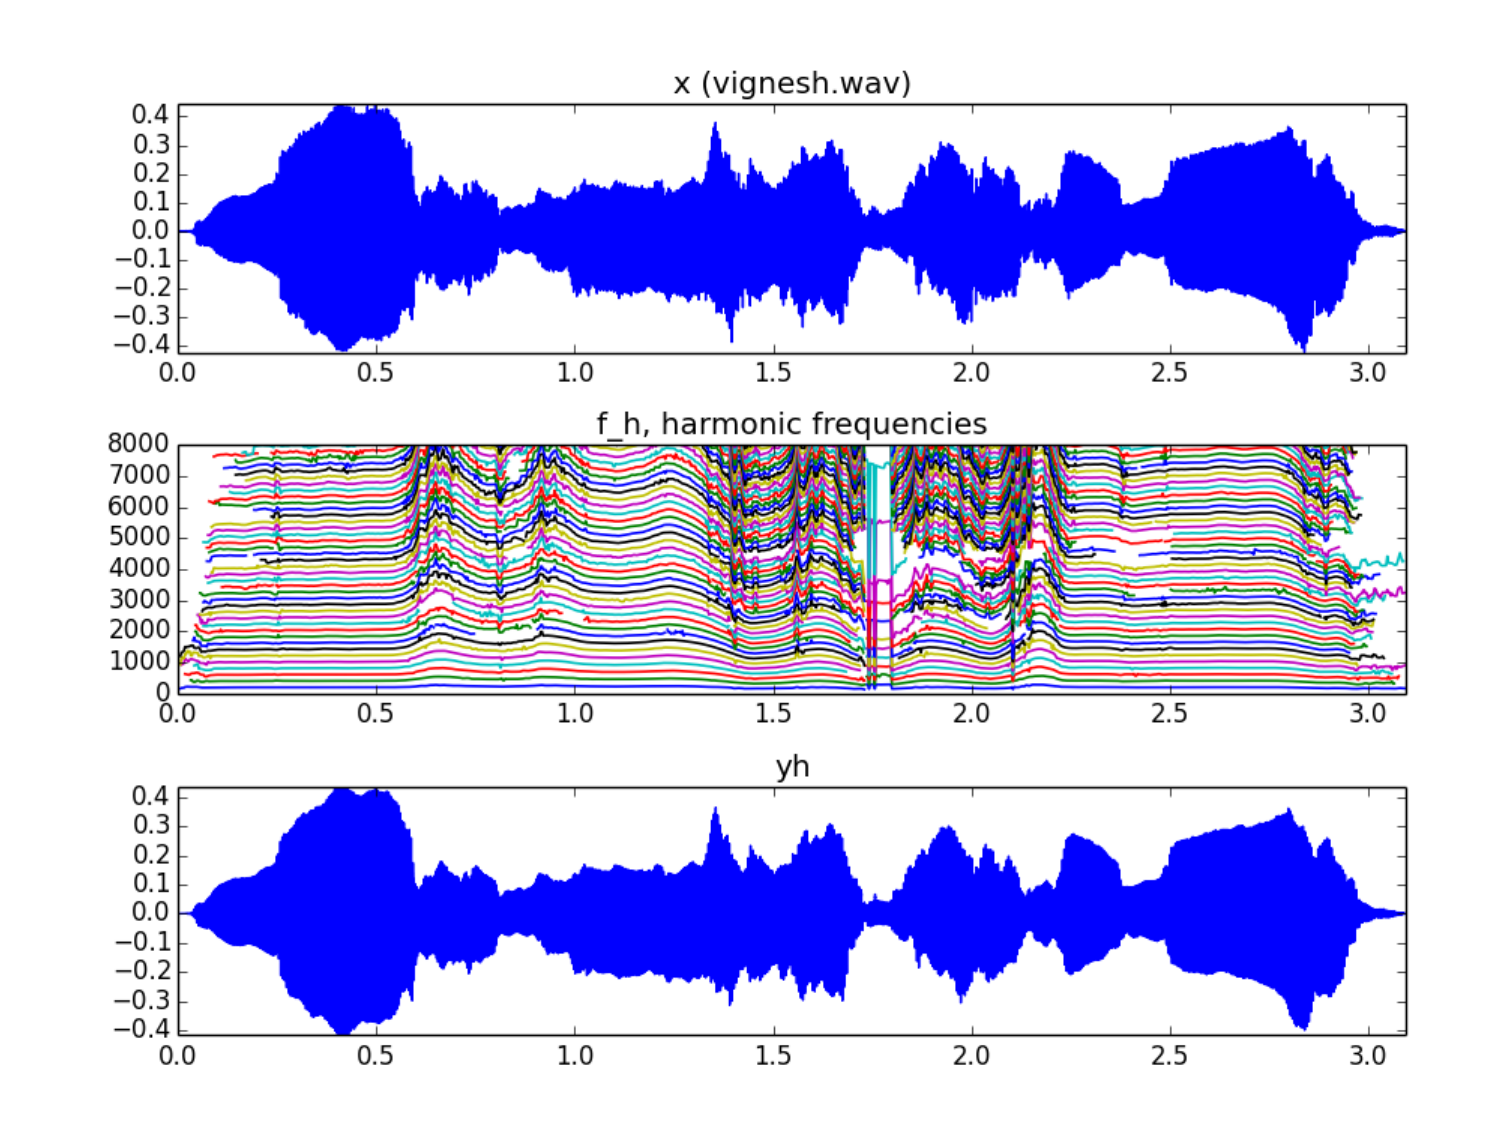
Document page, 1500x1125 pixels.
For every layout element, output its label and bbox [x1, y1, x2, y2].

picture [82, 44, 1433, 1095]
